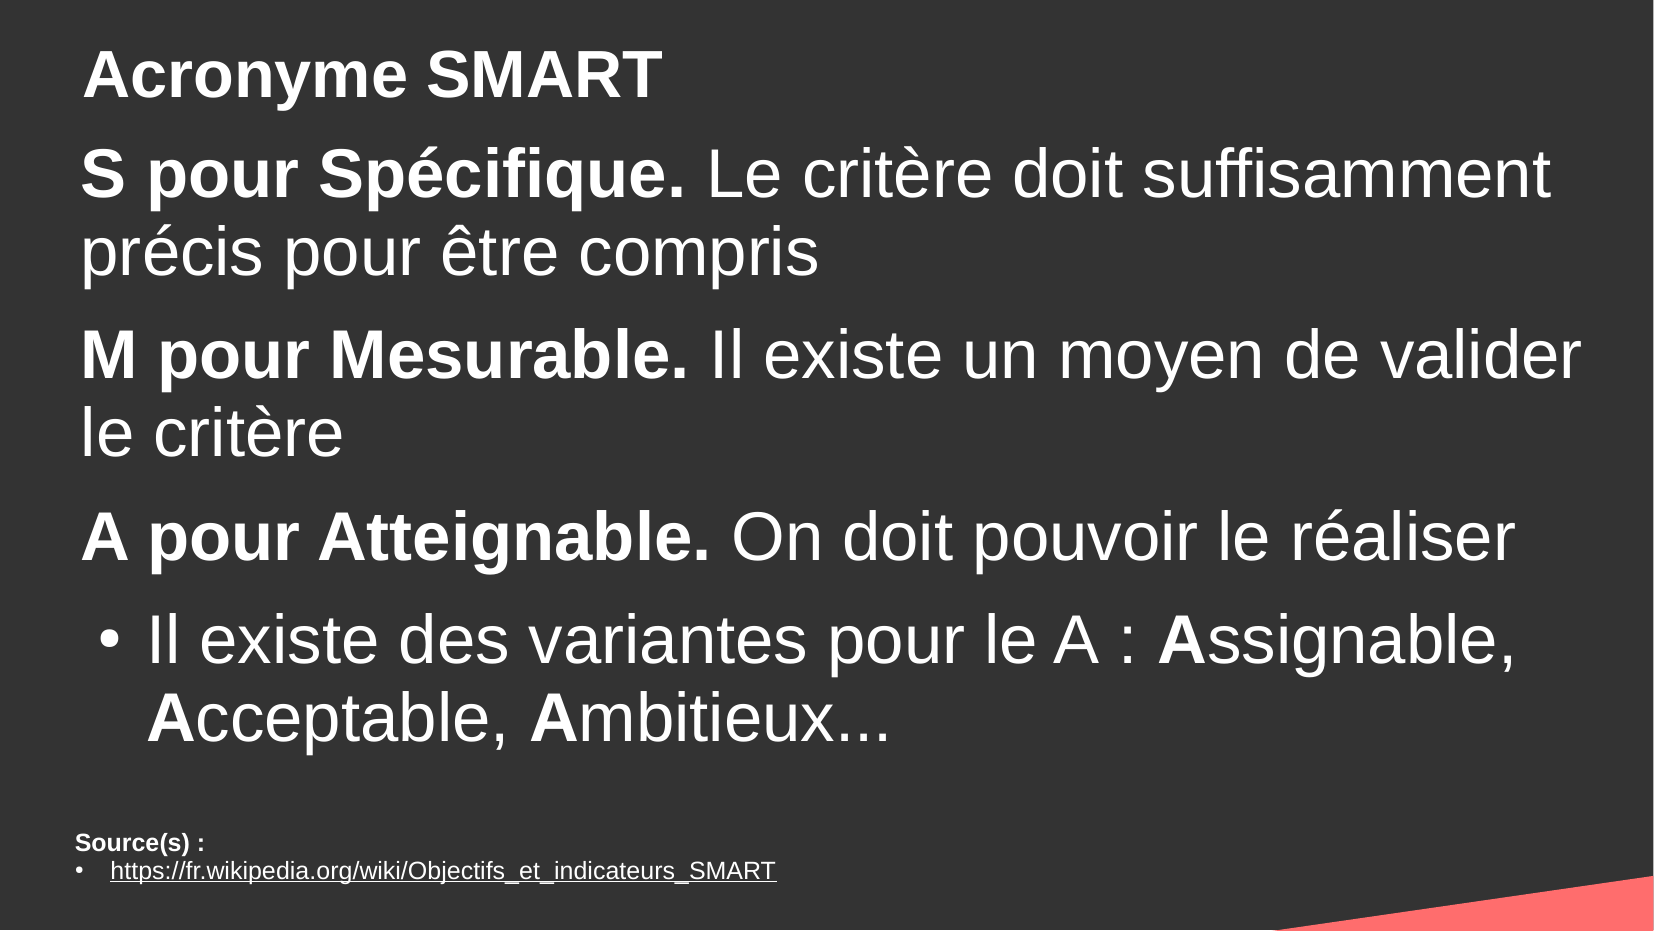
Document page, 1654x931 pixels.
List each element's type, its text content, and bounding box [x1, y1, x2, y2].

title Acronyme SMART [82, 37, 1571, 122]
list S pour Spécifique. Le critère doit suffisamment précis pour être compris M pour Mesurable. Il existe un moyen de valider le critère A pour Atteignable. On doit pouvoir le réaliser Il existe des variantes pour le A : Assignable, Acceptable, Ambitieux... [80, 135, 1620, 768]
text_box [1271, 875, 1654, 931]
text_box Source(s) : https://fr.wikipedia.org/wiki/Objectifs_et_indicateurs_SMART [60, 821, 1546, 921]
